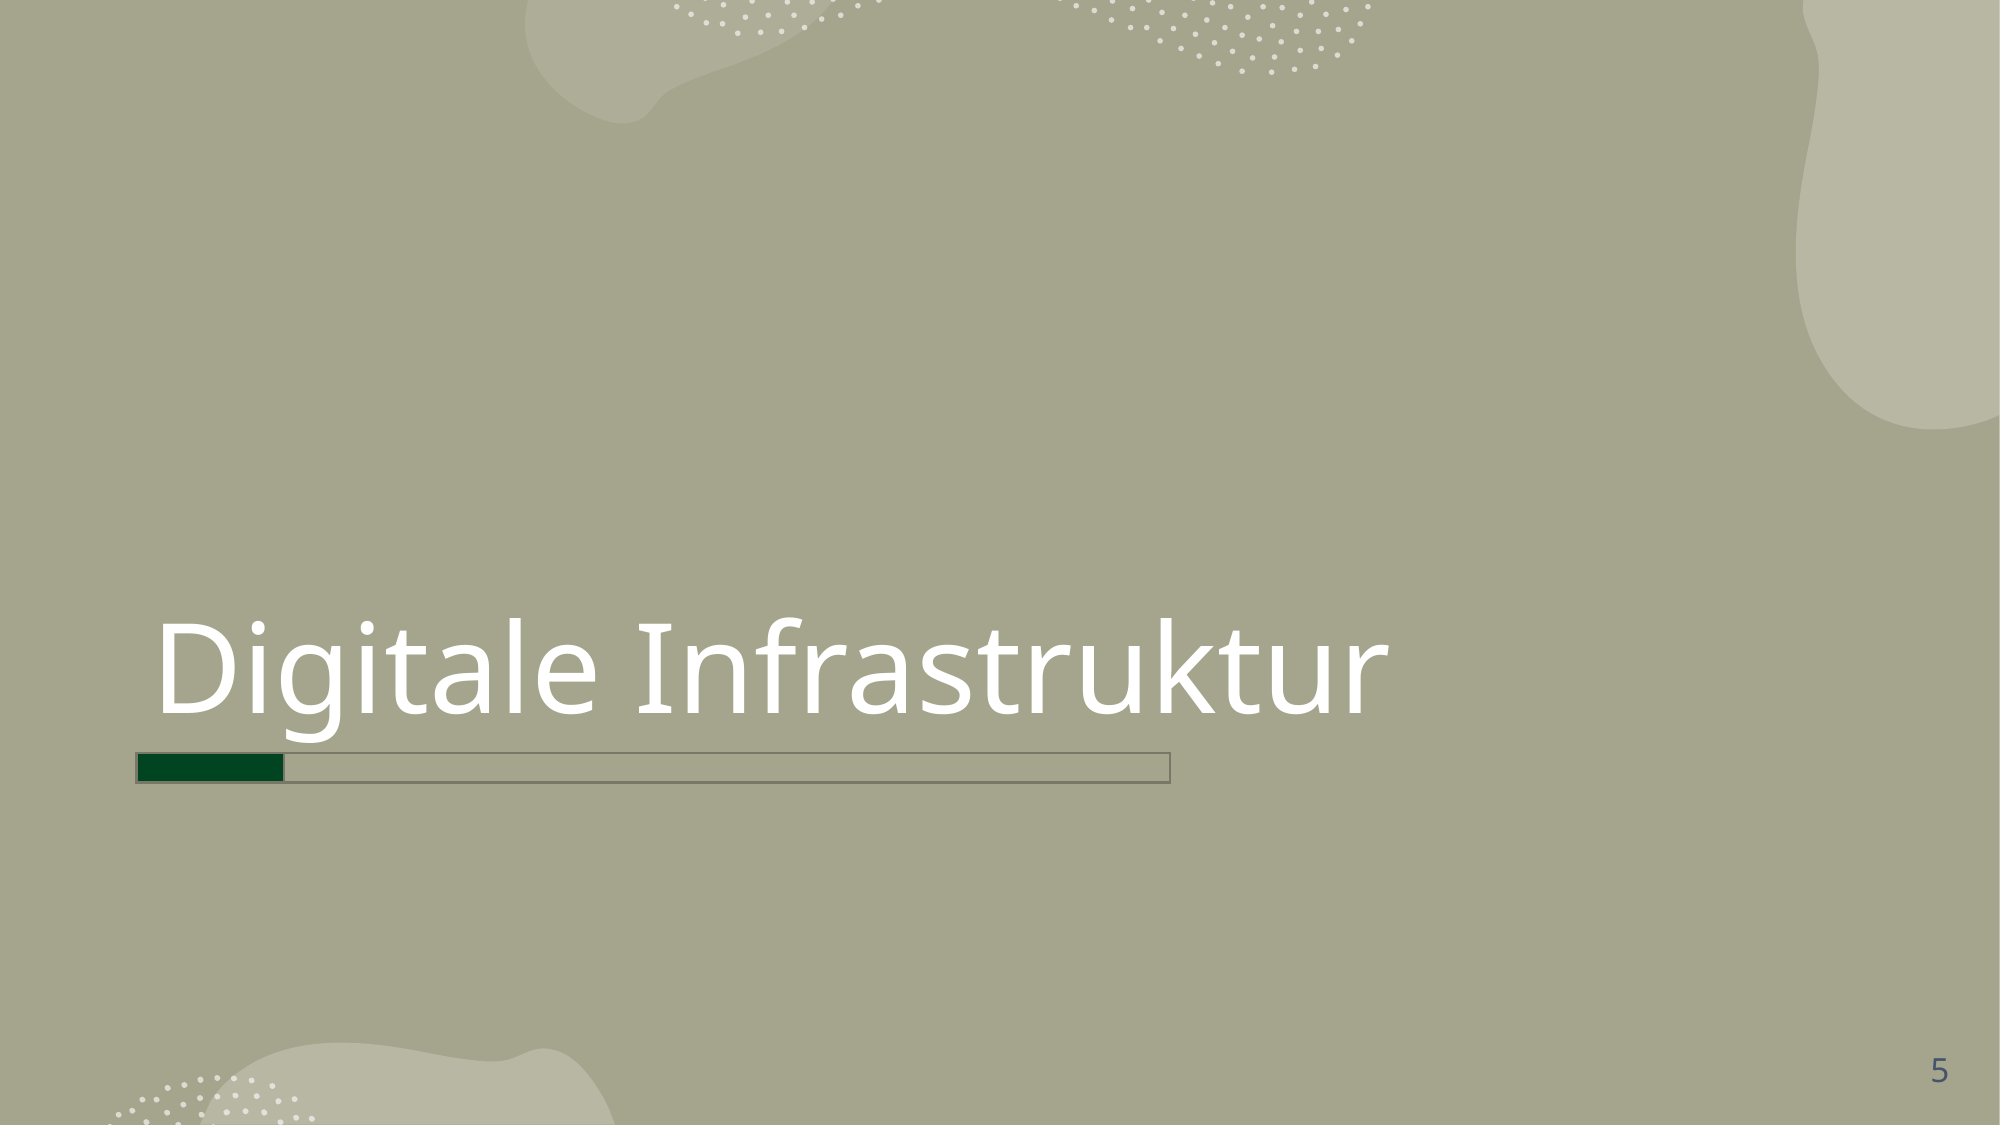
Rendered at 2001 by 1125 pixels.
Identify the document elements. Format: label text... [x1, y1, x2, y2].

text_box [1887, 1019, 1993, 1125]
text_box [136, 753, 283, 782]
title Digitale Infrastruktur [136, 280, 1862, 749]
